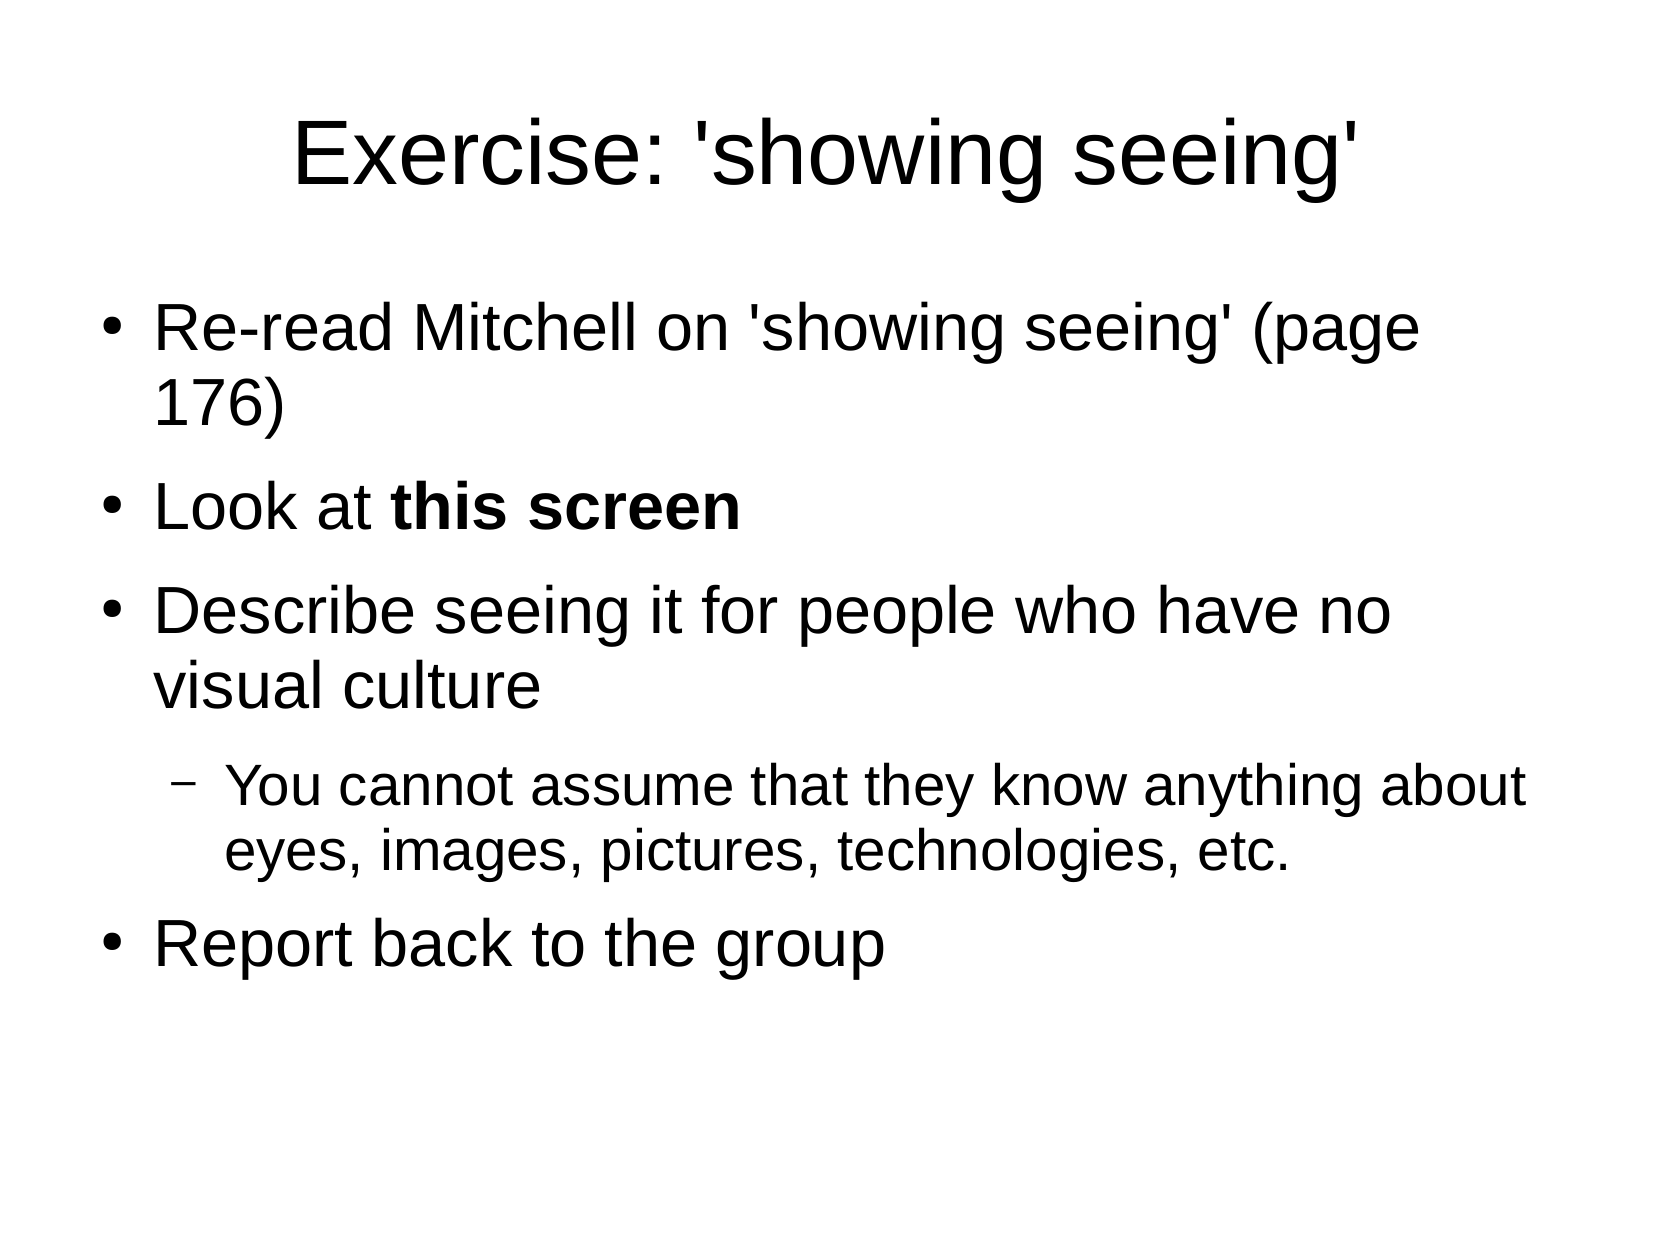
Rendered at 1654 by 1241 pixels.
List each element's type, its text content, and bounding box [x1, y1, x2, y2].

title Exercise: 'showing seeing' [82, 49, 1571, 257]
list Re-read Mitchell on 'showing seeing' (page 176) Look at this screen Describe seeing it for people who have no visual culture You cannot assume that they know anything about eyes, images, pictures, technologies, etc. Report back to the group [82, 290, 1571, 1010]
